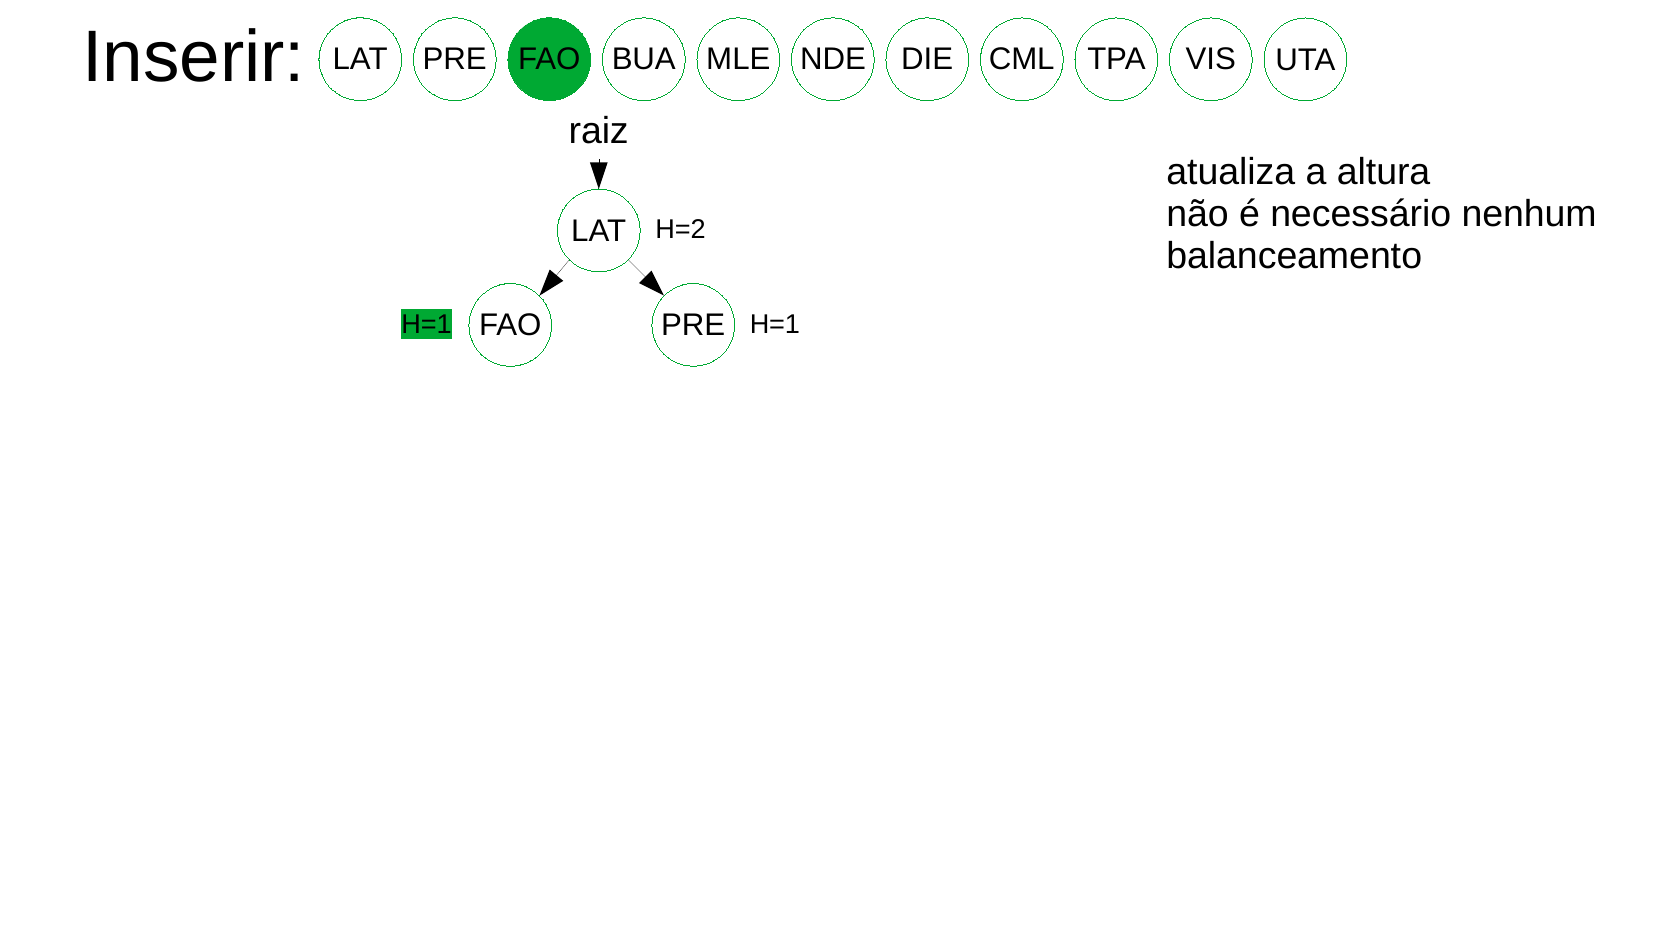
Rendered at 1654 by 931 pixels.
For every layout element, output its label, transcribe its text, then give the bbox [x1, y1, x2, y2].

text_box UTA [1264, 17, 1347, 101]
text_box LAT [318, 17, 402, 101]
text_box CML [980, 17, 1064, 101]
text_box DIE [885, 17, 969, 101]
text_box PRE [651, 283, 735, 367]
text_box LAT [557, 189, 640, 272]
text_box TPA [1074, 17, 1158, 101]
text_box H=1 [735, 301, 816, 347]
text_box MLE [696, 17, 780, 101]
text_box FAO [507, 17, 591, 101]
text_box BUA [602, 17, 686, 101]
text_box H=1 [386, 301, 467, 347]
text_box VIS [1169, 17, 1253, 101]
text_box FAO [468, 283, 552, 367]
text_box NDE [791, 17, 875, 101]
title Inserir: [82, 0, 319, 134]
text_box raiz [553, 102, 644, 160]
text_box H=2 [640, 206, 721, 252]
text_box PRE [413, 17, 497, 101]
text_box atualiza a altura não é necessário nenhum balanceamento [1151, 142, 1612, 284]
